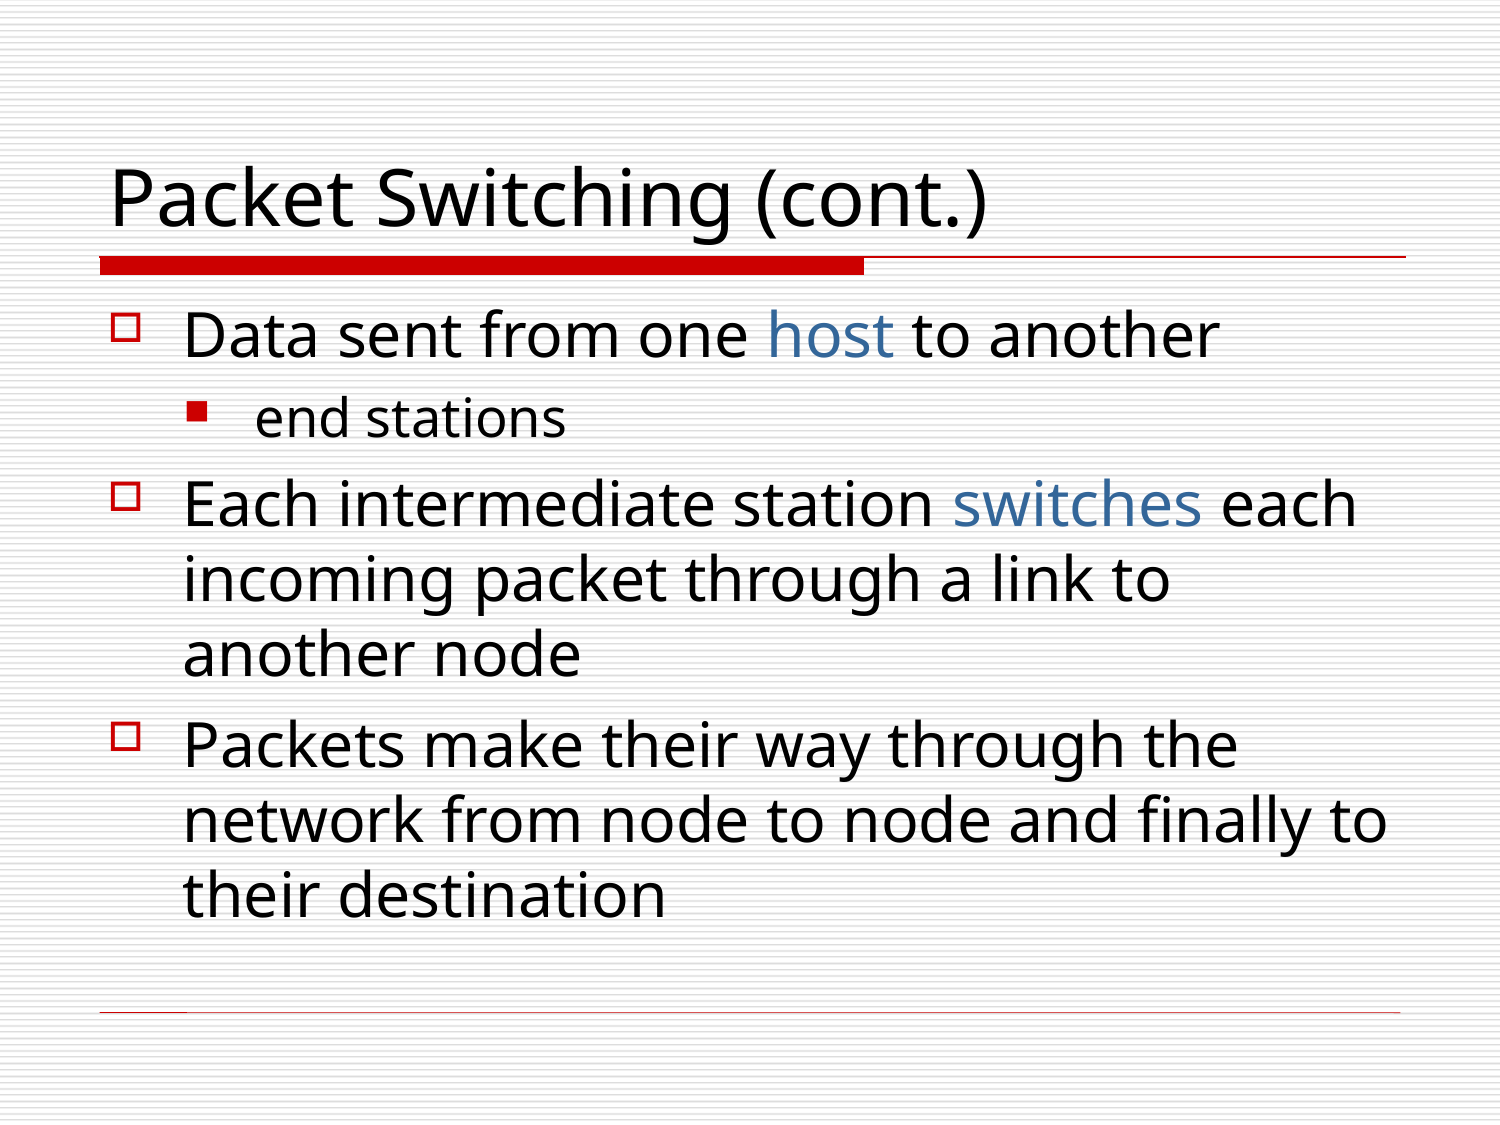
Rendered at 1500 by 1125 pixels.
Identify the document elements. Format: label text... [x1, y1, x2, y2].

list Data sent from one host to another end stations Each intermediate station switches each incoming packet through a link to another node Packets make their way through the network from node to node and finally to their destination [92, 287, 1406, 988]
title Packet Switching (cont.)‏ [94, 50, 1407, 250]
picture [0, 0, 1500, 1125]
